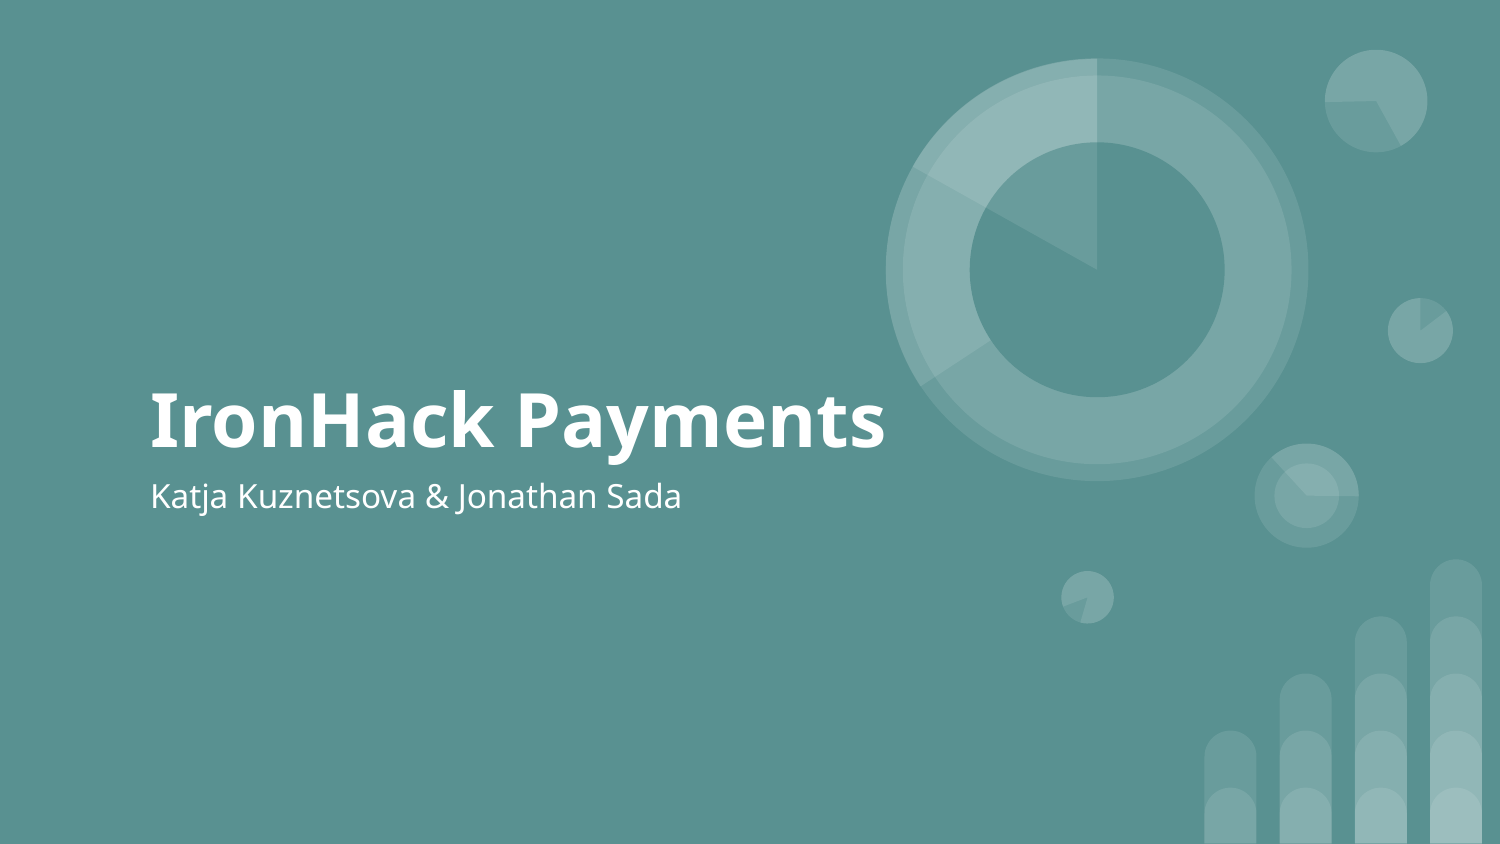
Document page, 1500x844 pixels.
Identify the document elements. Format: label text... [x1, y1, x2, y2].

subtitle Katja Kuznetsova & Jonathan Sada [135, 457, 834, 572]
title IronHack Payments [135, 264, 946, 572]
